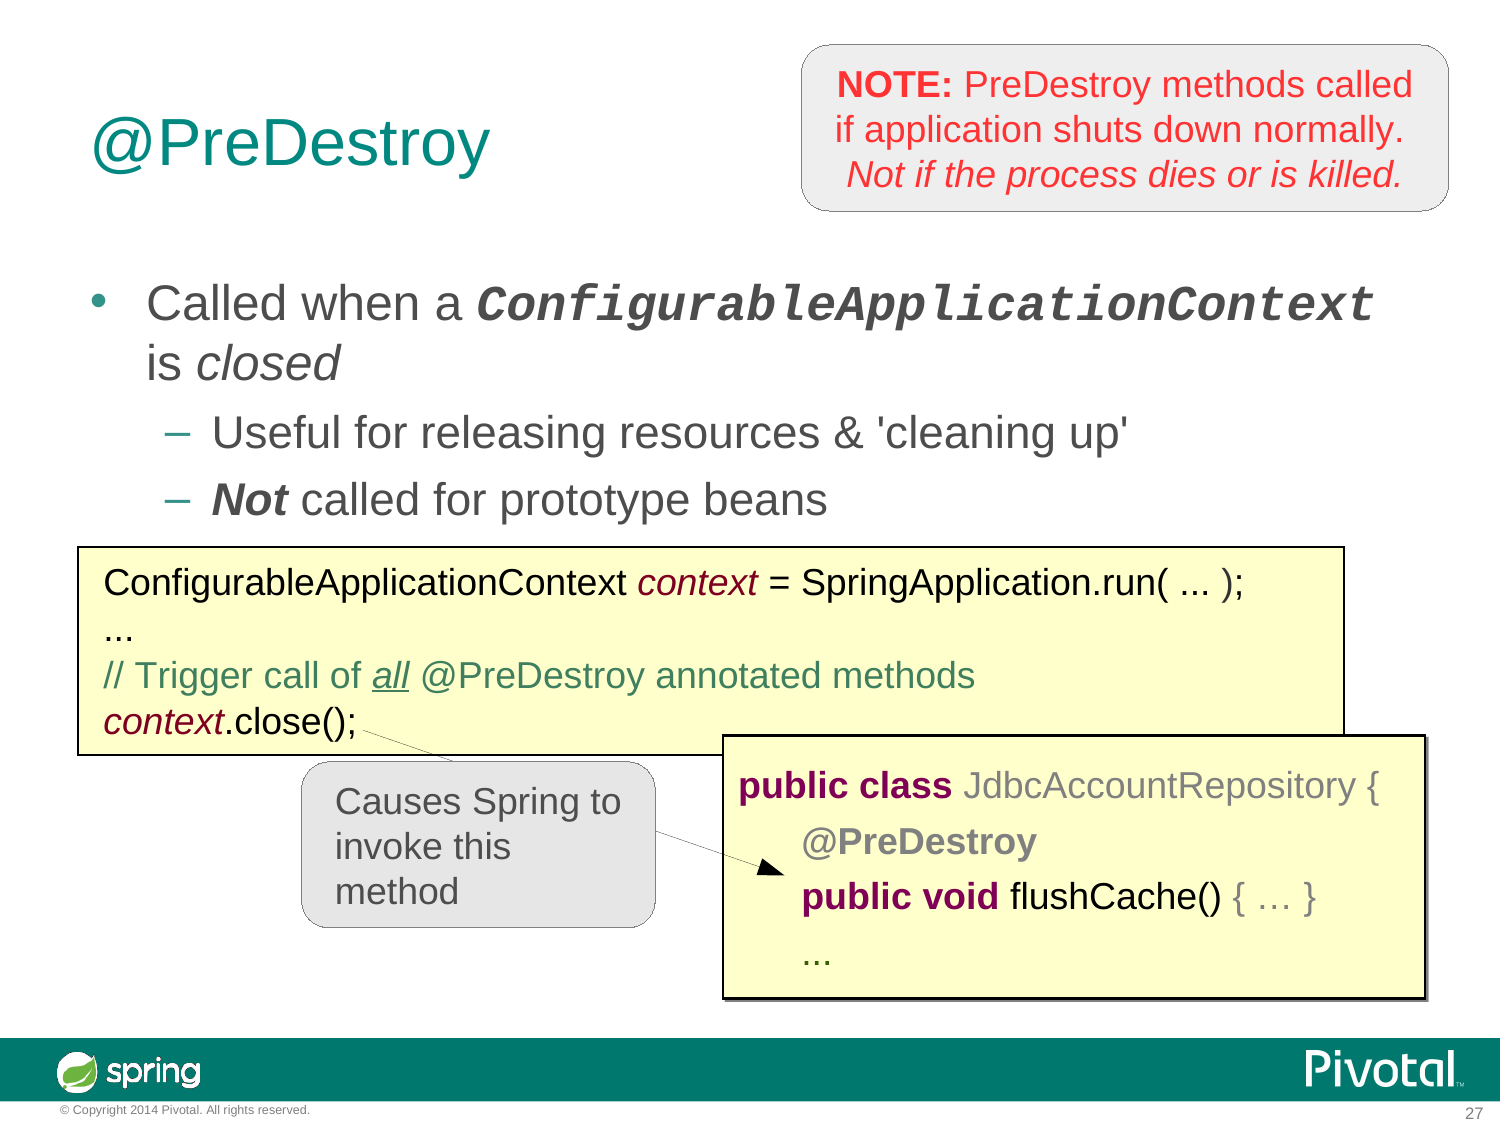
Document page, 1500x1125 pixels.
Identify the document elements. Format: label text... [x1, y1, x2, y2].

text_box Causes Spring to invoke this method [301, 761, 656, 928]
picture [1306, 1050, 1464, 1087]
picture [32, 1041, 210, 1103]
text_box NOTE: PreDestroy methods called if application shuts down normally. Not if the process dies or is killed. [801, 44, 1449, 212]
list Called when a ConfigurableApplicationContext is closed Useful for releasing resources & 'cleaning up' Not called for prototype beans [75, 262, 1426, 1005]
title @PreDestroy [75, 45, 1426, 233]
text_box public class JdbcAccountRepository { @PreDestroy public void flushCache() { … } ... [723, 735, 1425, 999]
text_box ConfigurableApplicationContext context = SpringApplication.run( ... ); ... // Trigger call of all @PreDestroy annotated methods context.close(); [78, 547, 1344, 755]
